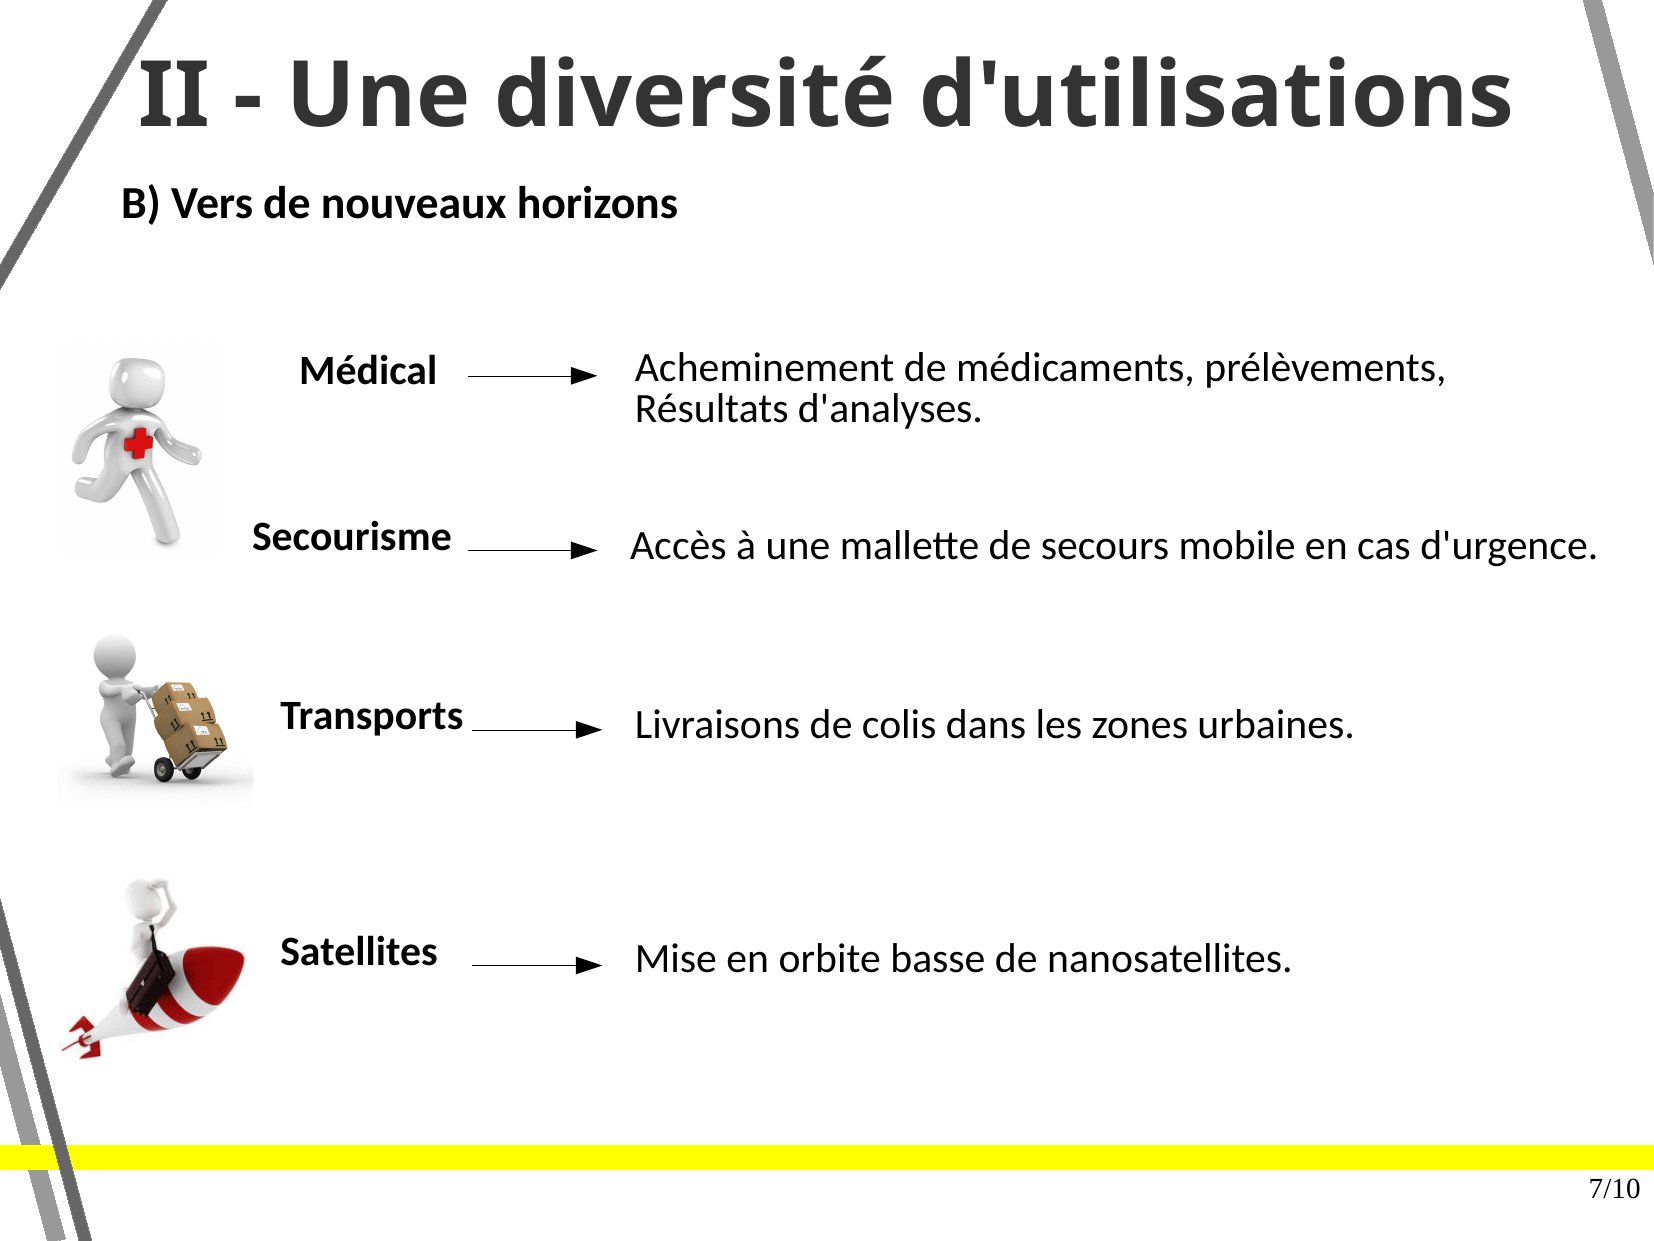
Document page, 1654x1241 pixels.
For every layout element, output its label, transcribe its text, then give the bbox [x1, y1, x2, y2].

text_box Satellites [265, 926, 514, 1044]
text_box B) Vers de nouveaux horizons [106, 177, 1004, 248]
text_box Livraisons de colis dans les zones urbaines. [620, 700, 1412, 818]
text_box Acheminement de médicaments, prélèvements, Résultats d'analyses. [620, 342, 1465, 460]
title II - Une diversité d'utilisations [82, 0, 1571, 195]
text_box Accès à une mallette de secours mobile en cas d'urgence. [615, 520, 1654, 638]
text_box Mise en orbite basse de nanosatellites. [620, 934, 1329, 1052]
picture [59, 342, 219, 556]
picture [59, 873, 249, 1063]
picture [57, 612, 253, 808]
text_box Secourisme [237, 511, 486, 629]
text_box Transports [265, 690, 514, 808]
text_box Médical [284, 346, 462, 413]
